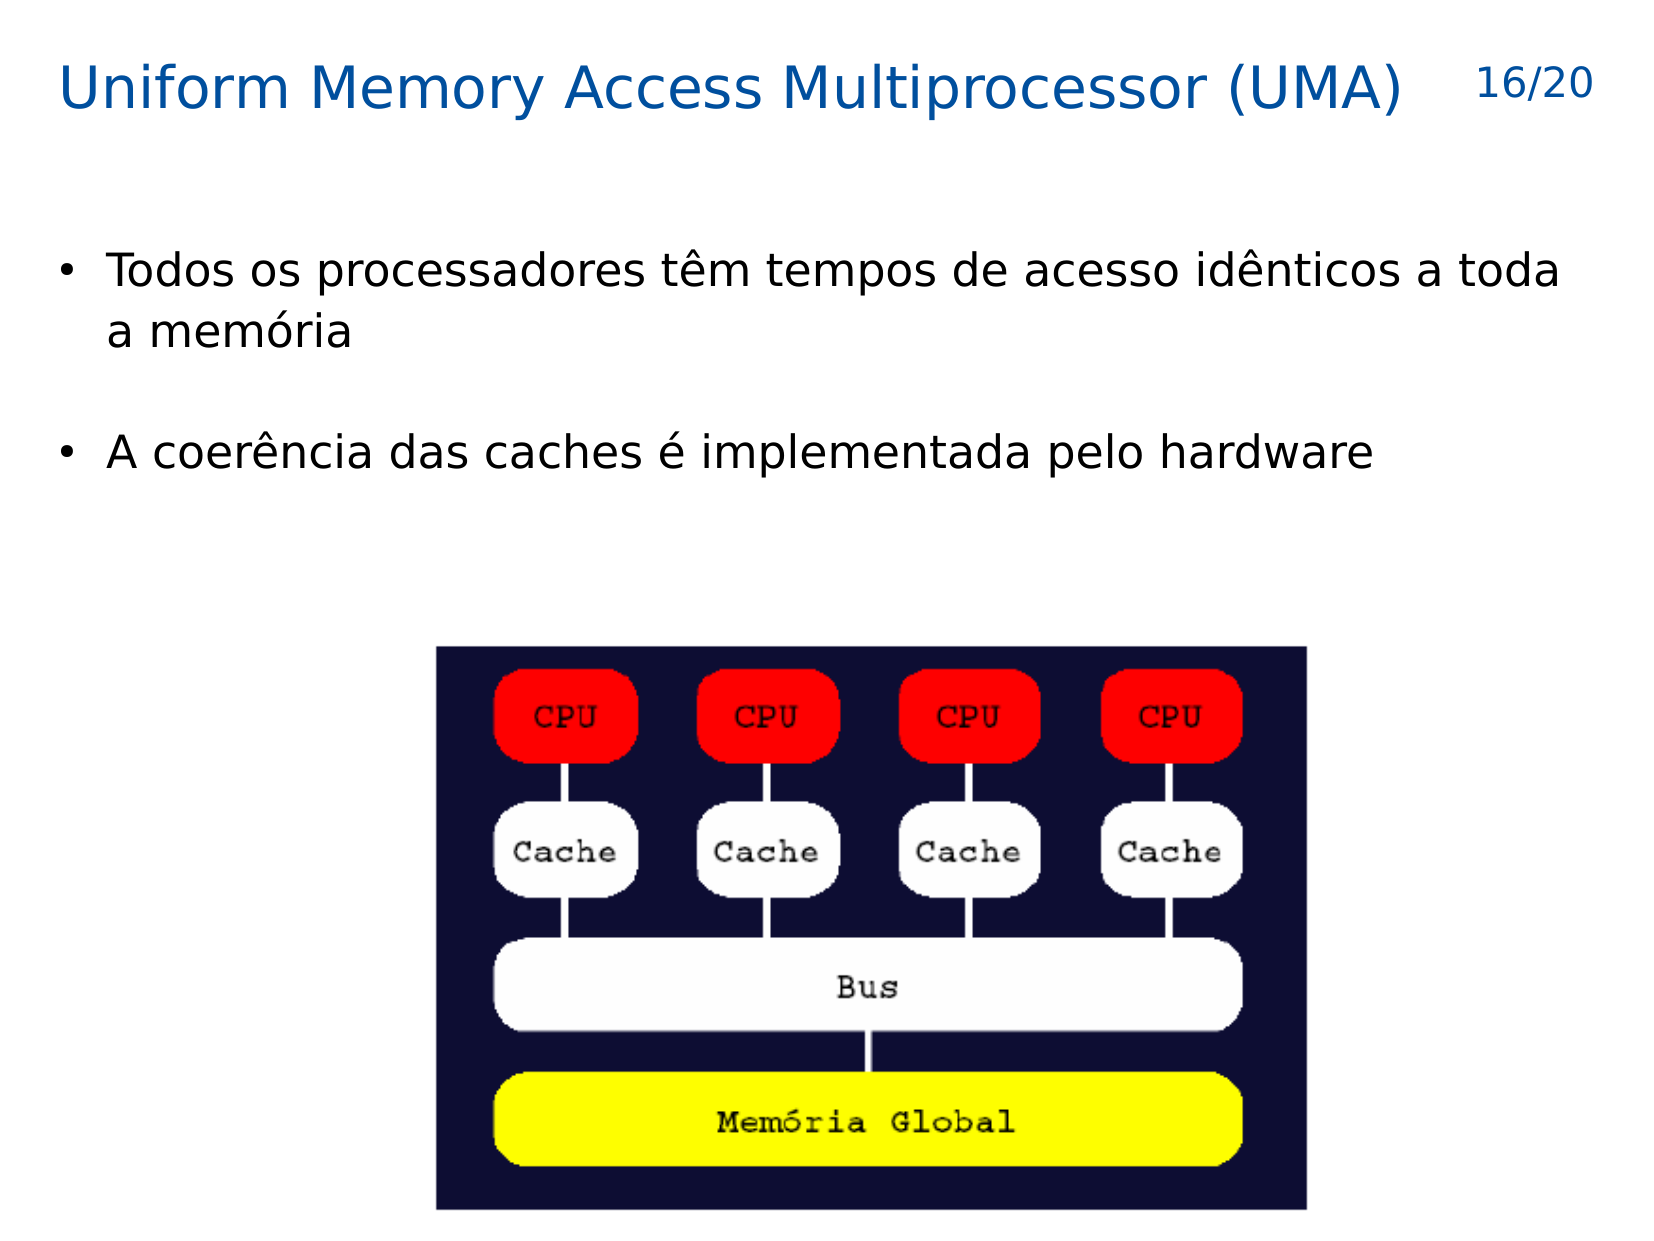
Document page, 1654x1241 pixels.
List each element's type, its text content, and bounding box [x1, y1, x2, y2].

picture [431, 643, 1313, 1214]
list Todos os processadores têm tempos de acesso idênticos a toda a memória A coerência das caches é implementada pelo hardware [59, 236, 1595, 1182]
title Uniform Memory Access Multiprocessor (UMA) [59, 29, 1625, 148]
